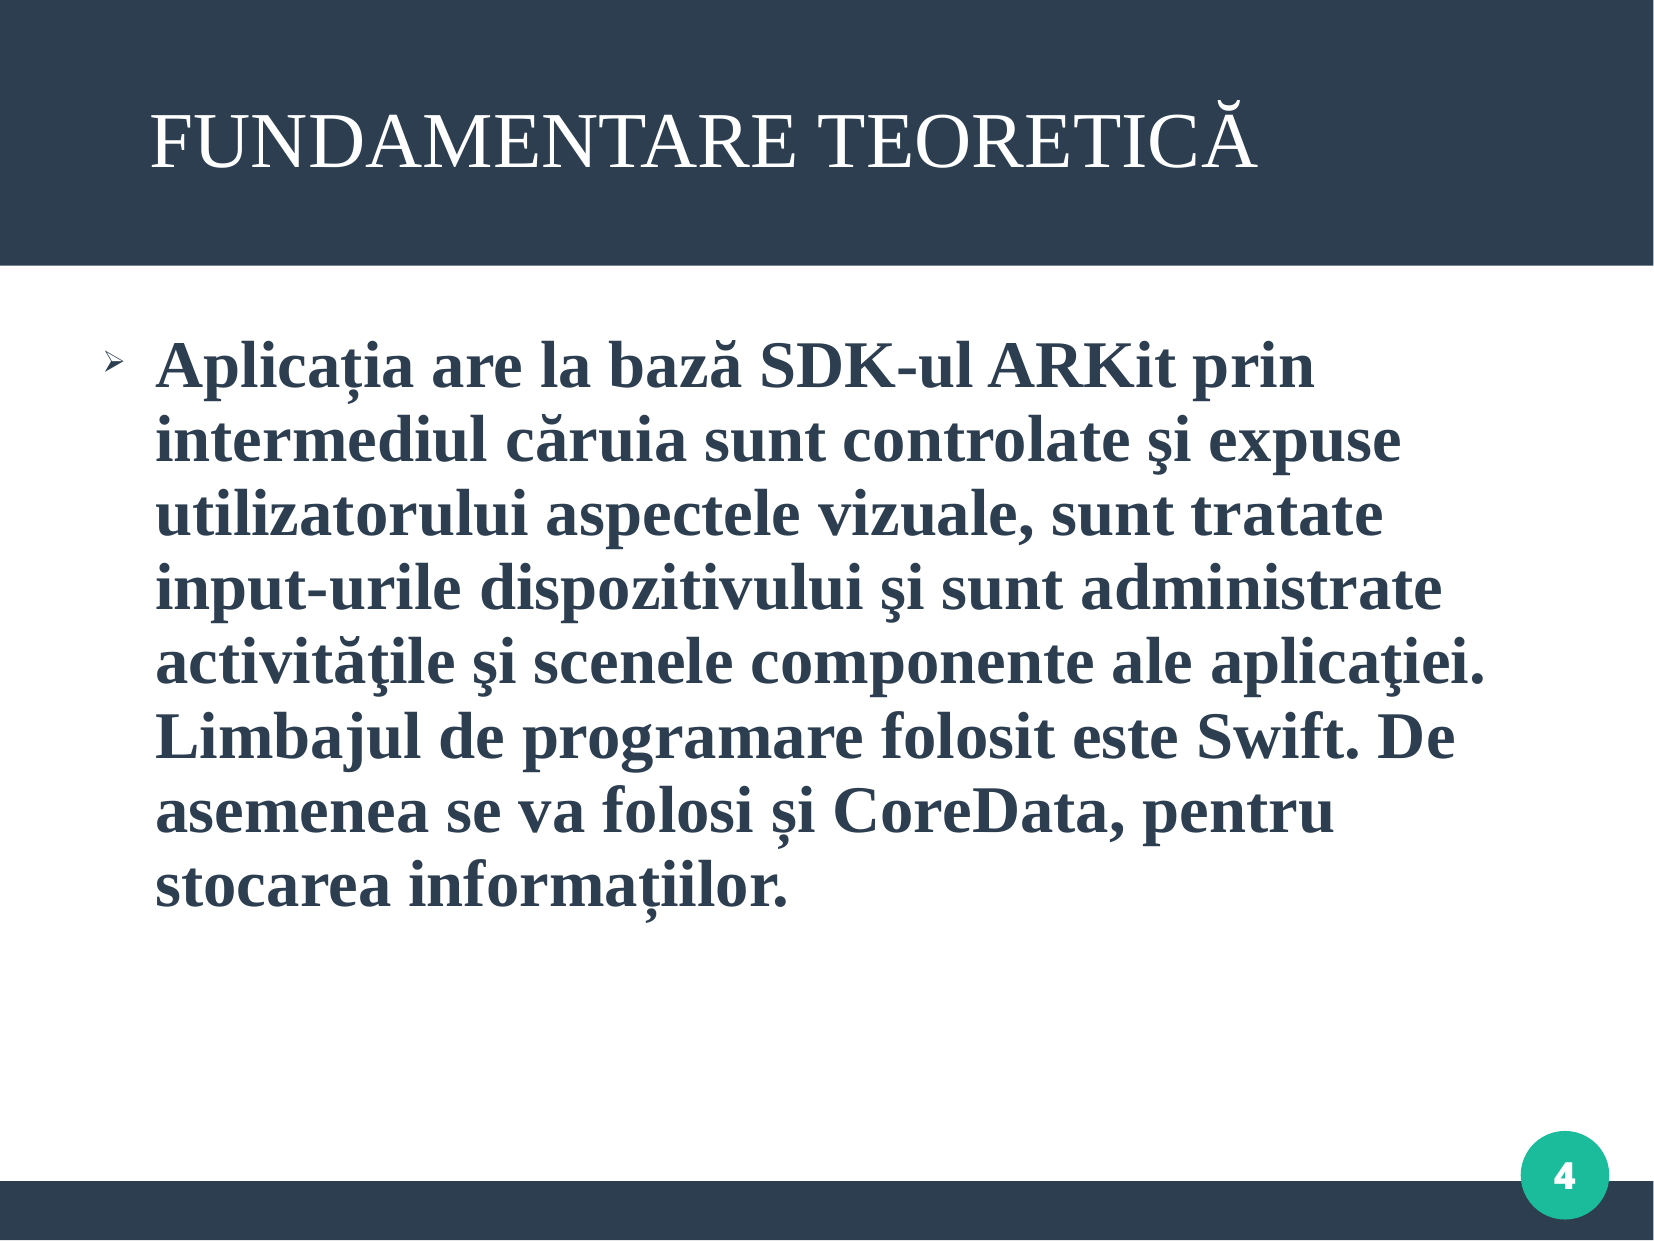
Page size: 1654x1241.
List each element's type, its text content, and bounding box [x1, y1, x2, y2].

text_box FUNDAMentare teoretică [135, 90, 1366, 193]
list Aplicația are la bază SDK-ul ARKit prin intermediul căruia sunt controlate şi expuse utilizatorului aspectele vizuale, sunt tratate input-urile dispozitivului şi sunt administrate activităţile şi scenele componente ale aplicaţiei. Limbajul de programare folosit este Swift. De asemenea se va folosi și CoreData, pentru stocarea informațiilor. [84, 328, 1561, 1156]
